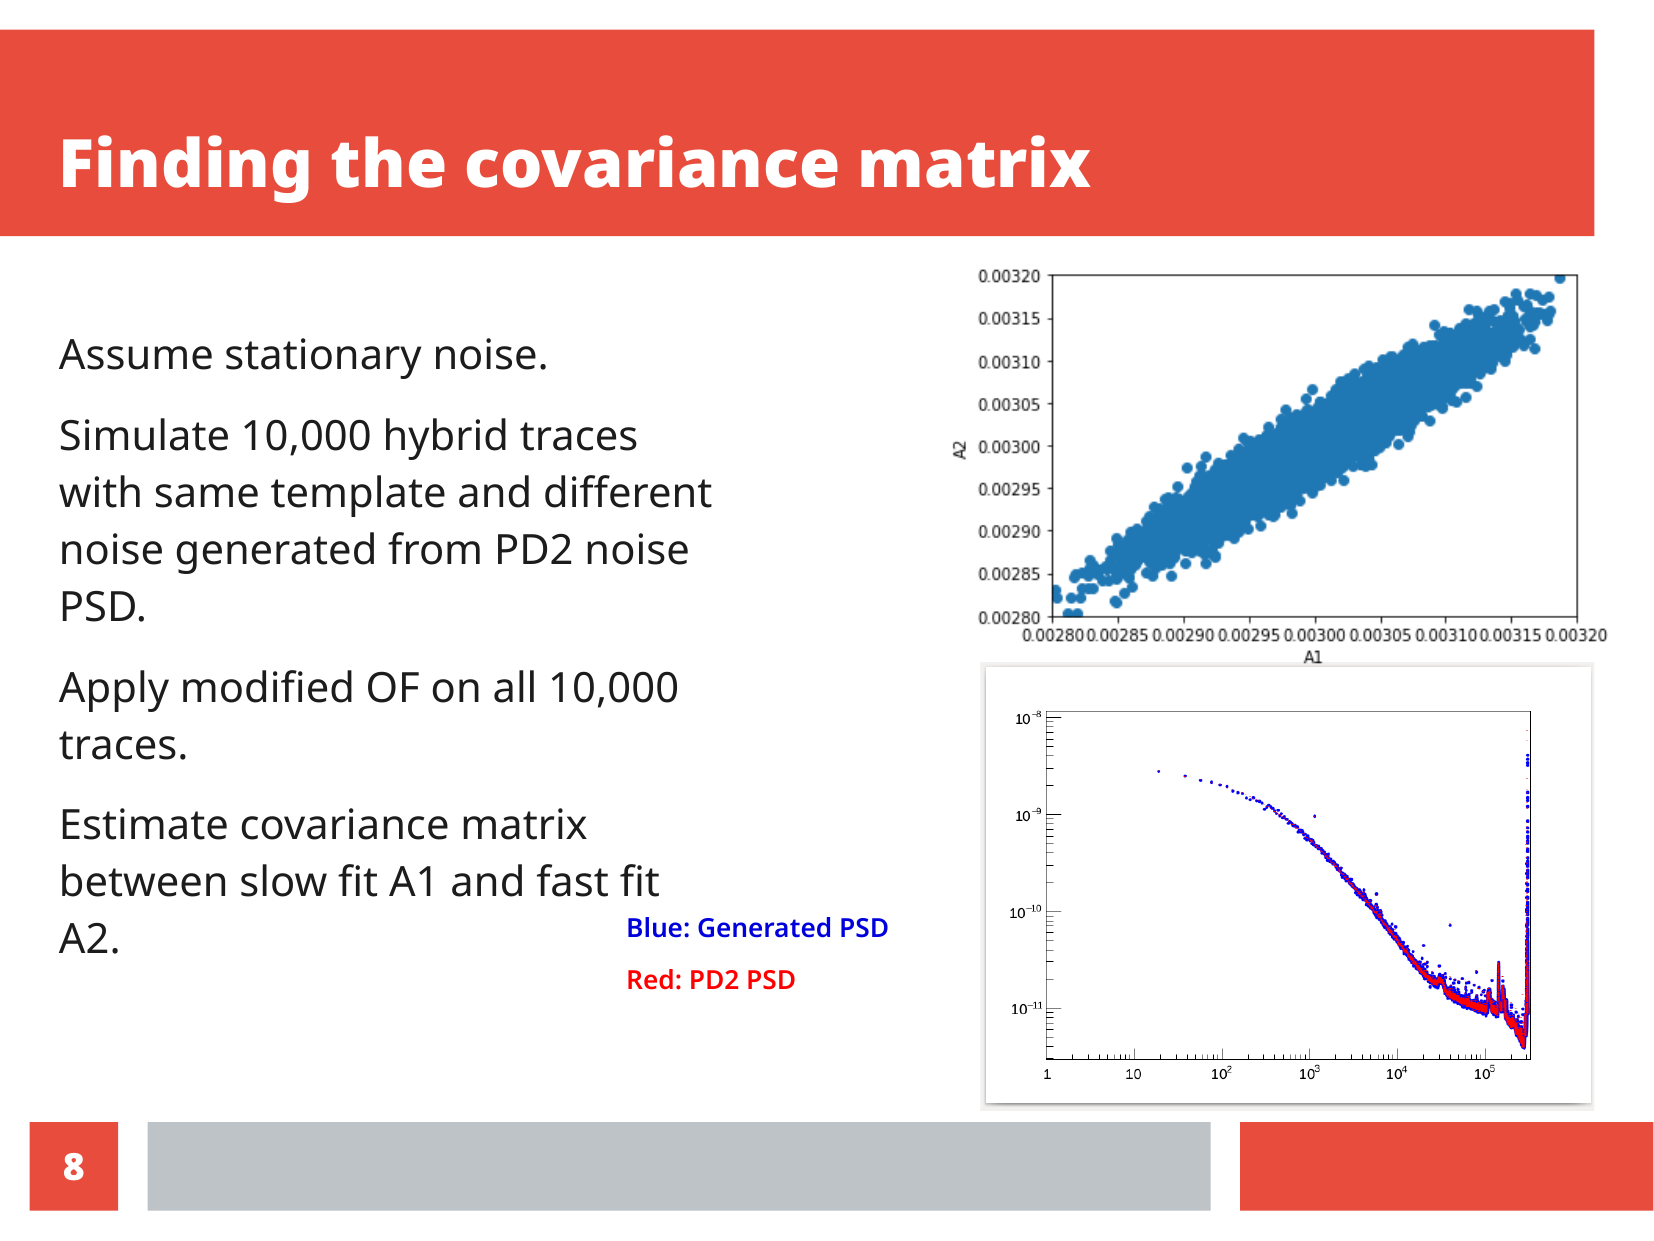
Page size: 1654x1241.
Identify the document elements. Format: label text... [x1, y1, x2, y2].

title Finding the covariance matrix [59, 59, 1595, 207]
list Assume stationary noise. Simulate 10,000 hybrid traces with same template and different noise generated from PD2 noise PSD. Apply modified OF on all 10,000 traces. Estimate covariance matrix between slow fit A1 and fast fit A2. [59, 324, 721, 1093]
picture [944, 259, 1619, 1111]
list Blue: Generated PSD Red: PD2 PSD [625, 909, 957, 999]
